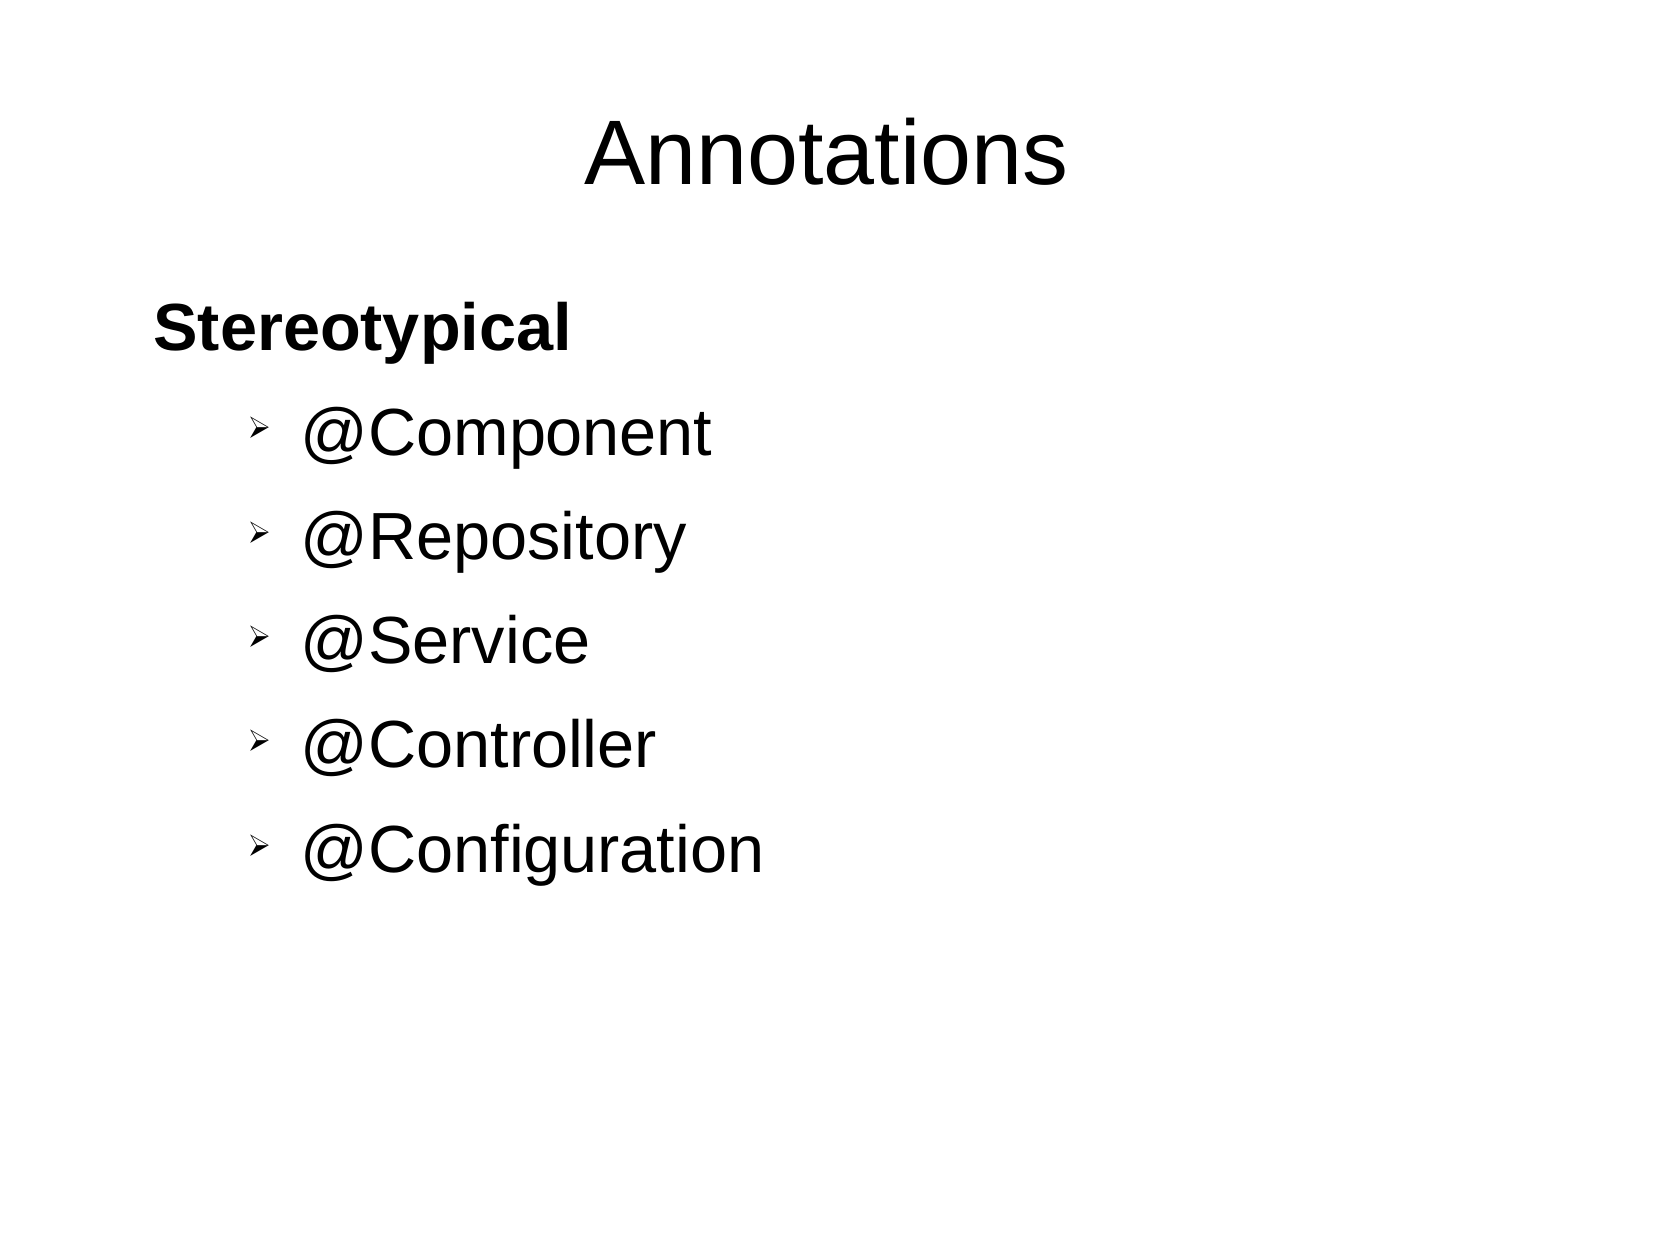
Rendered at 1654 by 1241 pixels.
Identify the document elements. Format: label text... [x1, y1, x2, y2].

title Annotations [82, 49, 1571, 257]
list Stereotypical @Component @Repository @Service @Controller @Configuration [82, 290, 1571, 1010]
